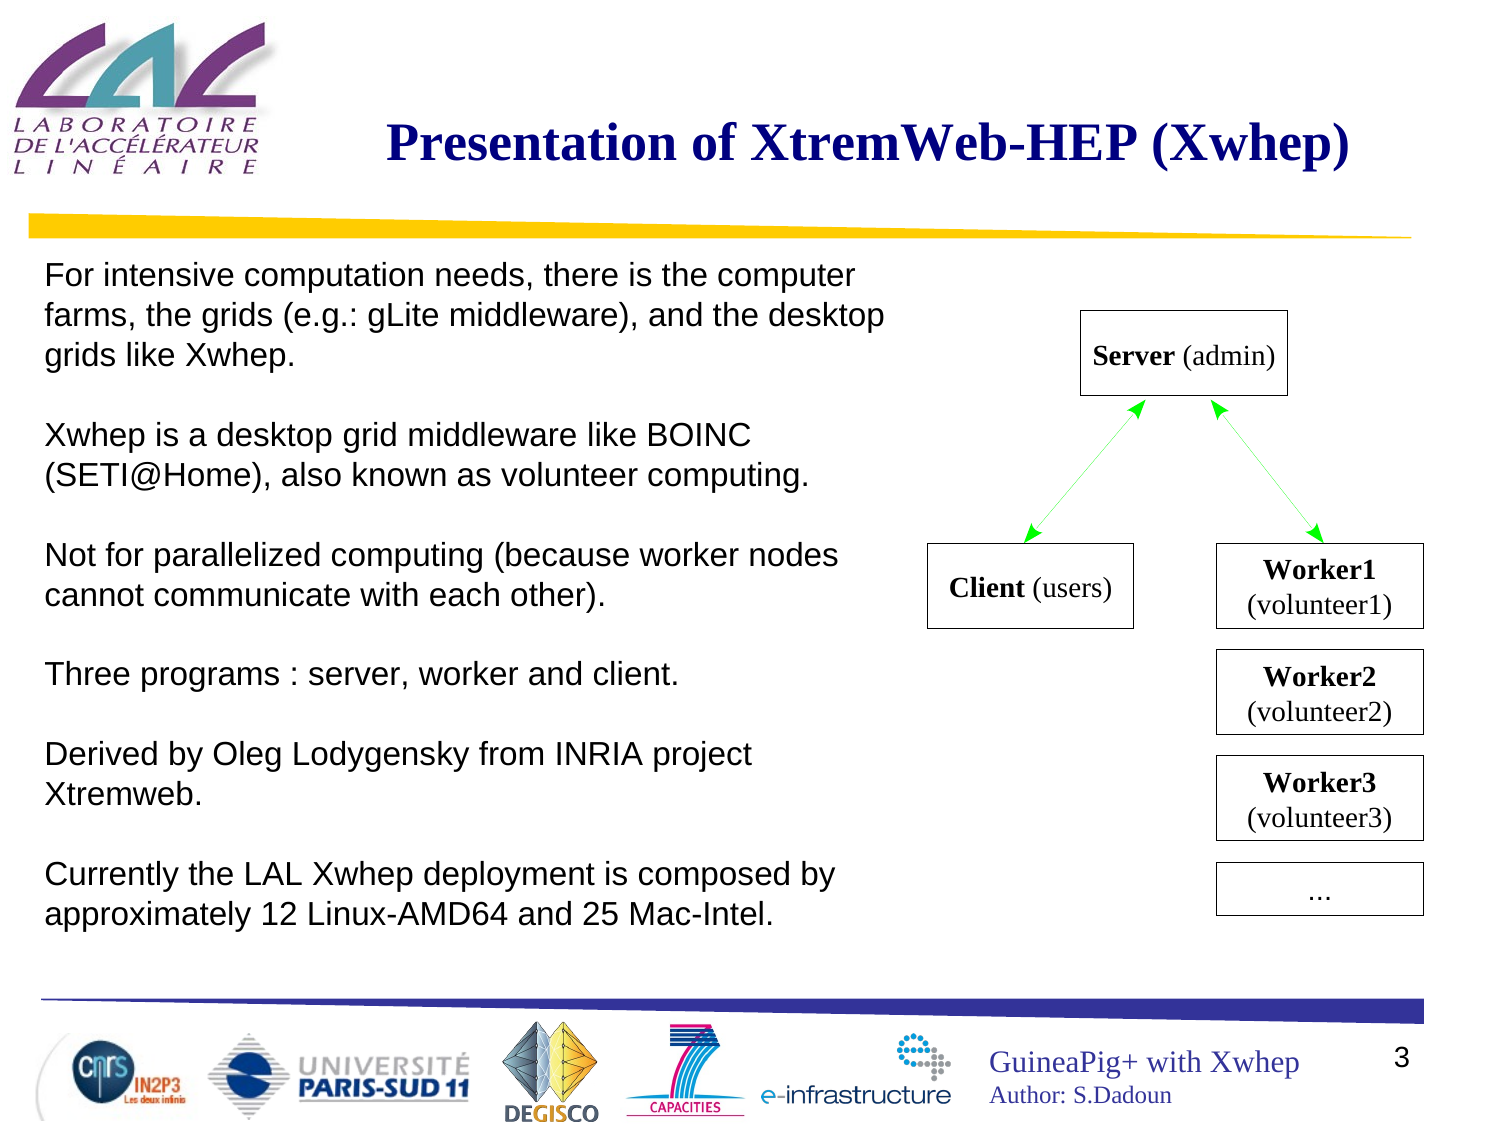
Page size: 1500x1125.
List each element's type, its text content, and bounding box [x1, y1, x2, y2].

text_box Worker1 (volunteer1) [1216, 543, 1424, 629]
picture [761, 1033, 951, 1104]
picture [25, 1033, 475, 1121]
text_box ... [1216, 862, 1424, 916]
text_box Client (users) [927, 543, 1134, 629]
picture [490, 1018, 609, 1122]
picture [620, 1017, 750, 1124]
picture [902, 1038, 925, 1049]
picture [7, 16, 283, 178]
title Presentation of XtremWeb-HEP (Xwhep) [259, 56, 1479, 221]
text_box Worker2 (volunteer2) [1216, 649, 1424, 735]
text_box For intensive computation needs, there is the computer farms, the grids (e.g.: gLite middleware), and the desktop grids like Xwhep. Xwhep is a desktop grid middleware like BOINC (SETI@Home), also known as volunteer computing. Not for parallelized computing (because worker nodes cannot communicate with each other). Three programs : server, worker and client. Derived by Oleg Lodygensky from INRIA project Xtremweb. Currently the LAL Xwhep deployment is composed by approximately 12 Linux-AMD64 and 25 Mac-Intel. [29, 245, 916, 1004]
text_box Server (admin) [1080, 310, 1288, 396]
text_box [916, 265, 1388, 1001]
text_box Worker3 (volunteer3) [1216, 755, 1424, 841]
